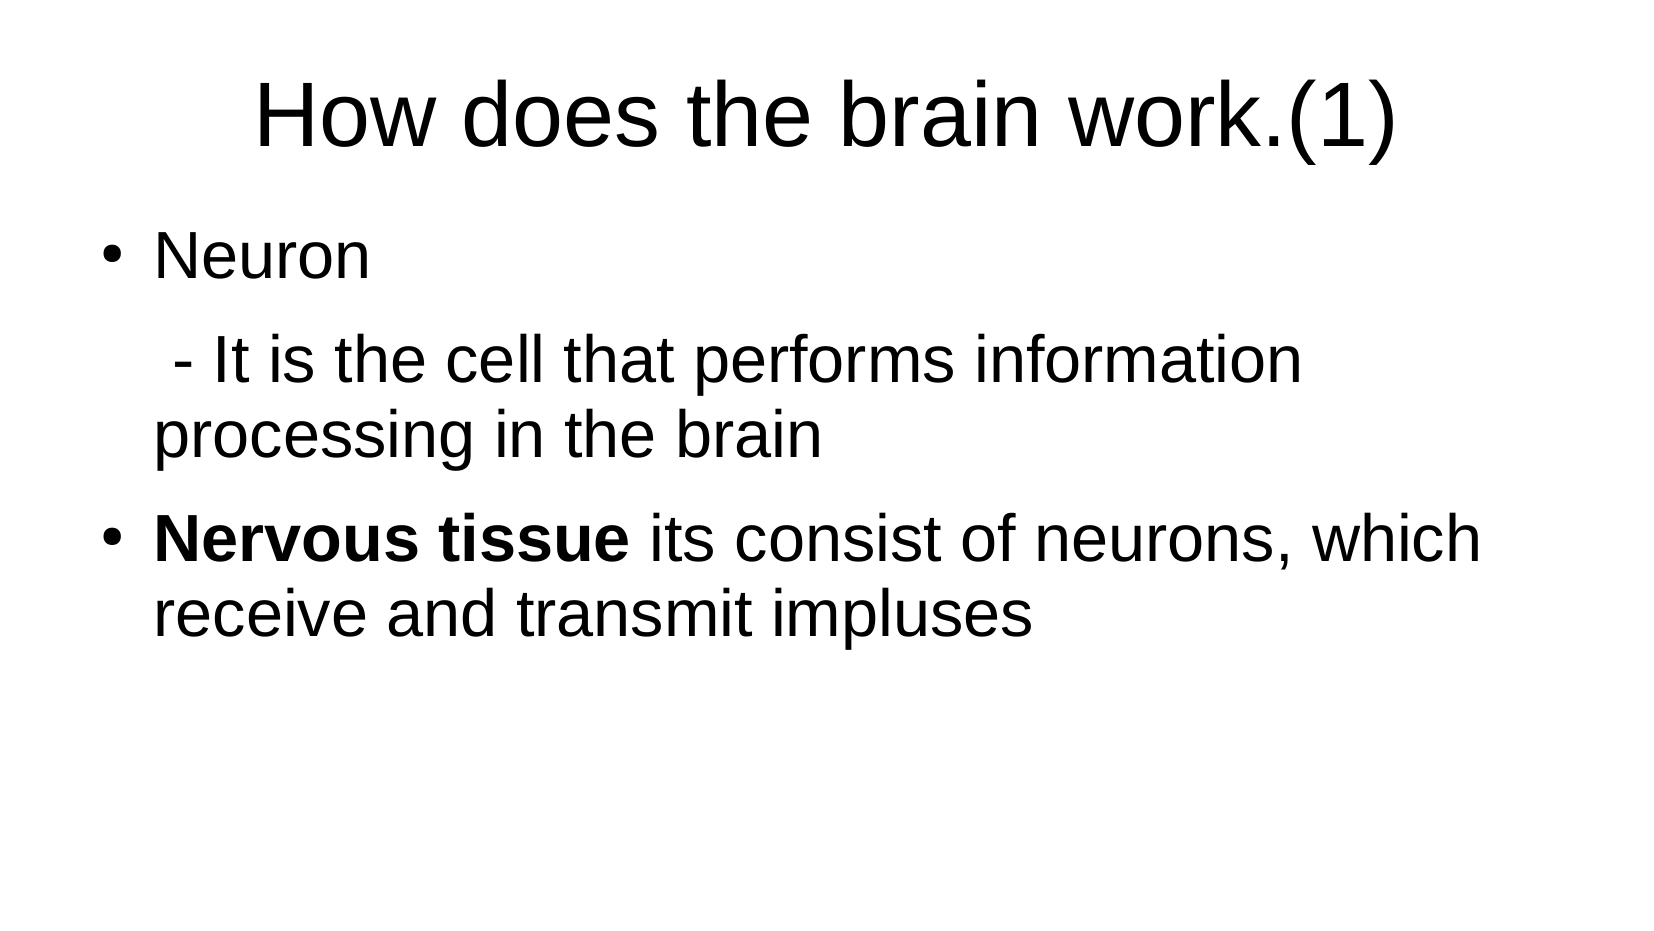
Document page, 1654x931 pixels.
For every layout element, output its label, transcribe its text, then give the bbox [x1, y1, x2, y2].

title How does the brain work.(1) [82, 37, 1571, 193]
list Neuron - It is the cell that performs information processing in the brain Nervous tissue its consist of neurons, which receive and transmit impluses [82, 217, 1571, 758]
